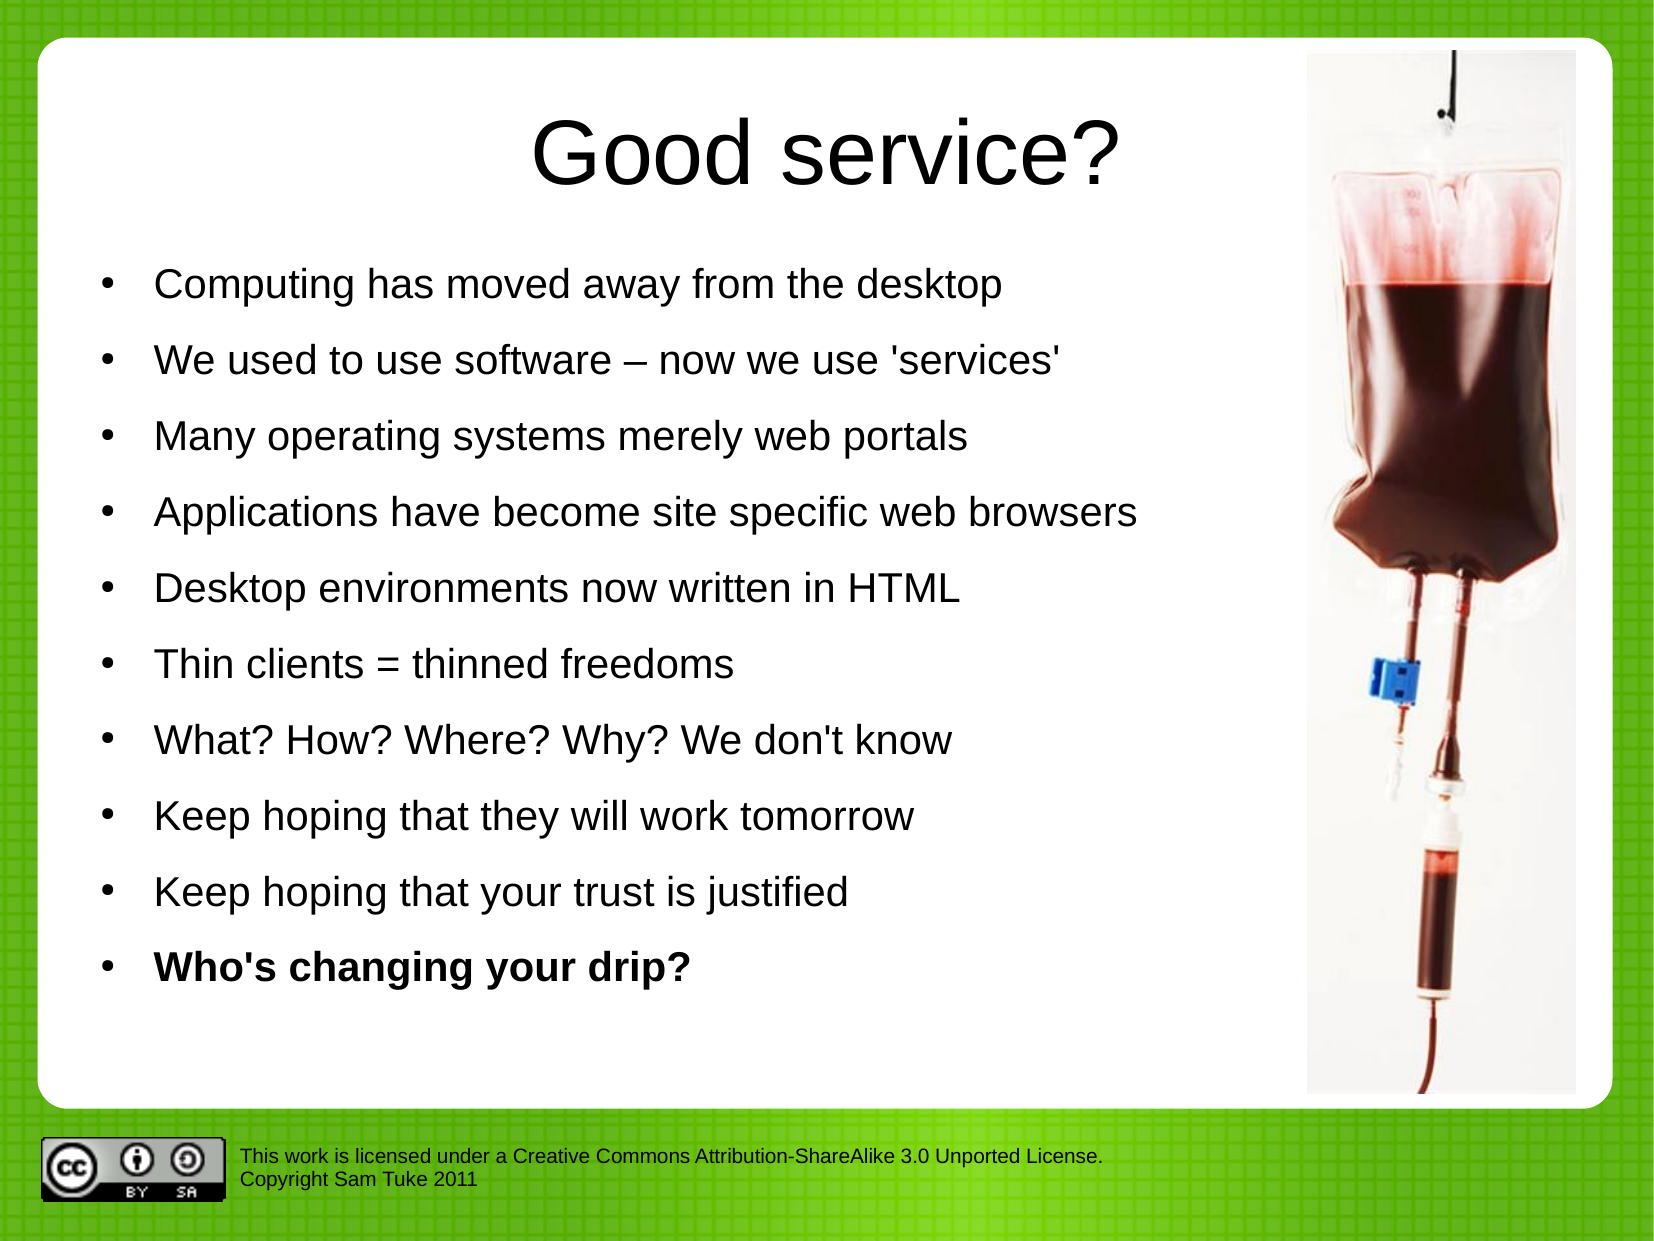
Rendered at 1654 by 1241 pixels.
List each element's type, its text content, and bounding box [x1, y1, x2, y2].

title Good service? [82, 49, 1571, 257]
list Computing has moved away from the desktop We used to use software – now we use 'services' Many operating systems merely web portals Applications have become site specific web browsers Desktop environments now written in HTML Thin clients = thinned freedoms What? How? Where? Why? We don't know Keep hoping that they will work tomorrow Keep hoping that your trust is justified Who's changing your drip? [82, 260, 1307, 1080]
picture [0, 0, 1654, 1241]
